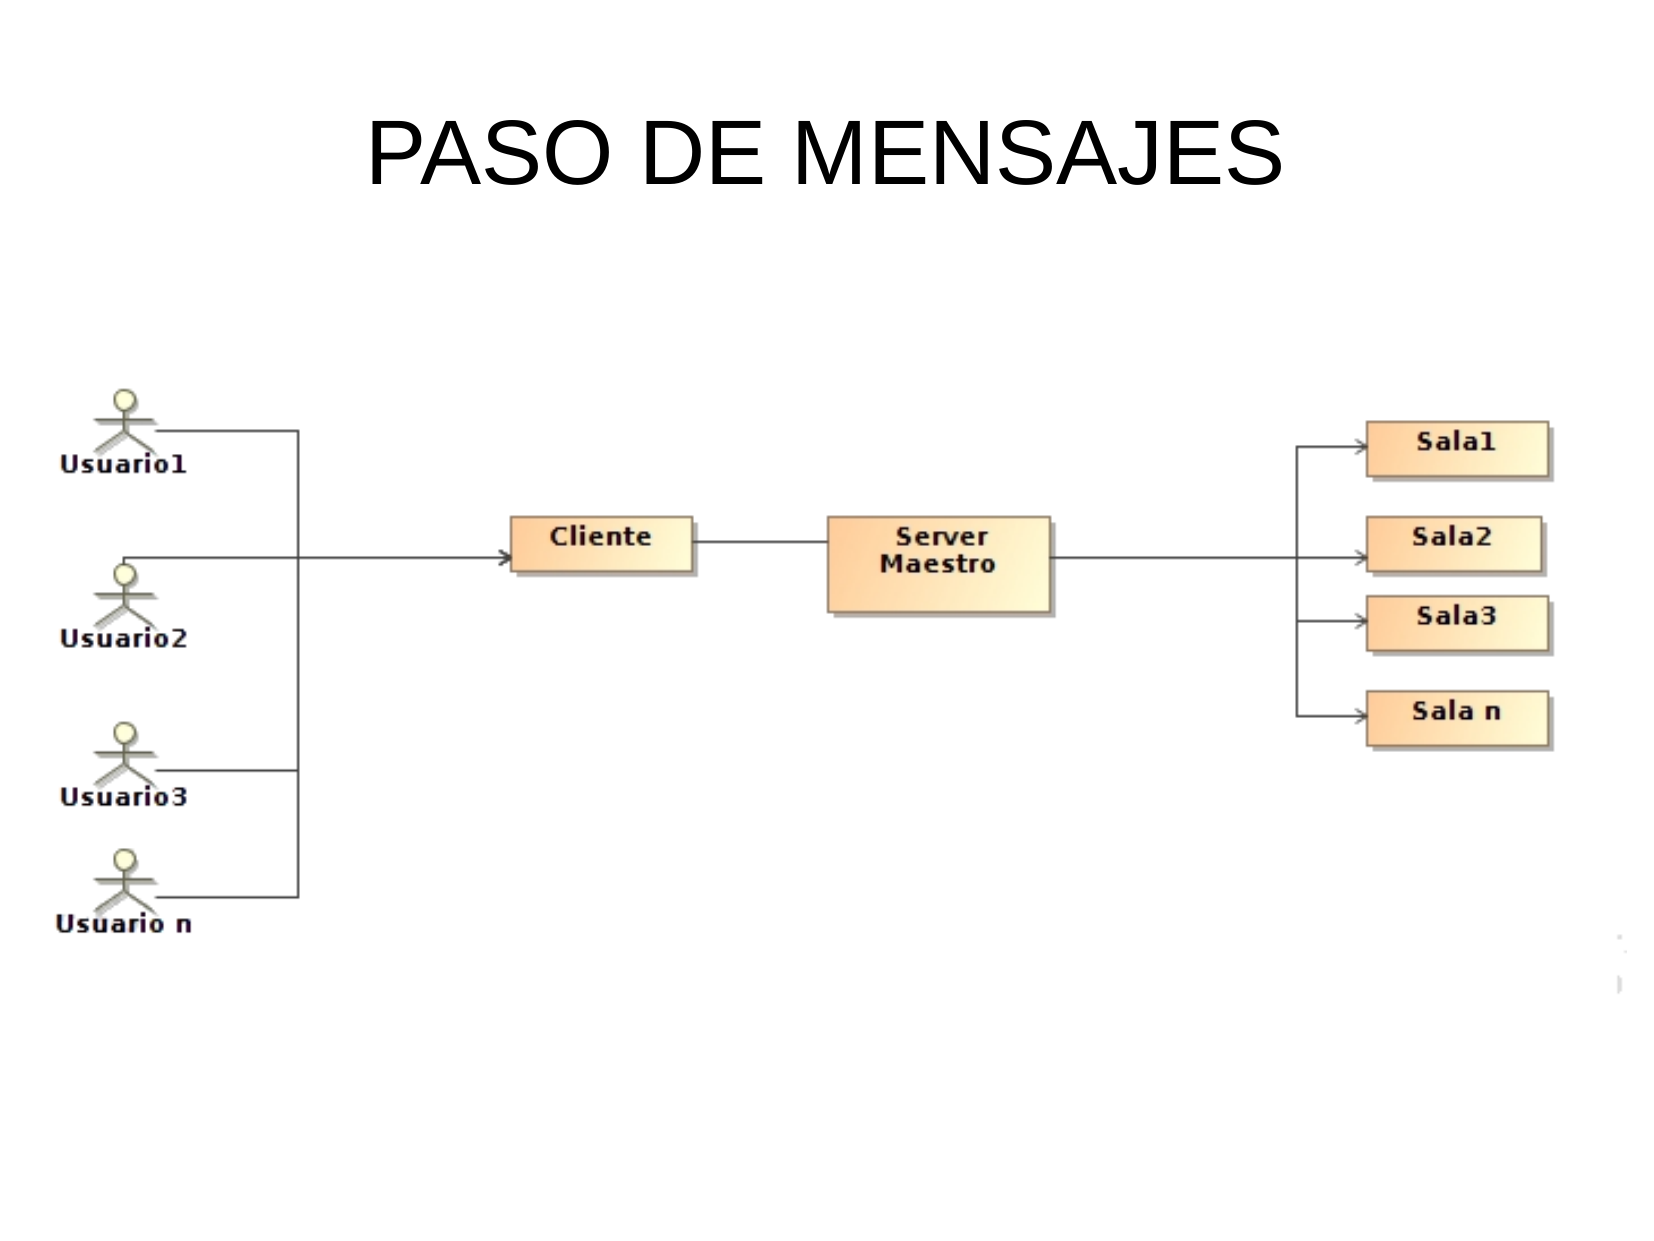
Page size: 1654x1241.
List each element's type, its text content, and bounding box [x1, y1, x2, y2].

picture [1, 324, 1627, 1035]
title PASO DE MENSAJES [82, 49, 1571, 257]
